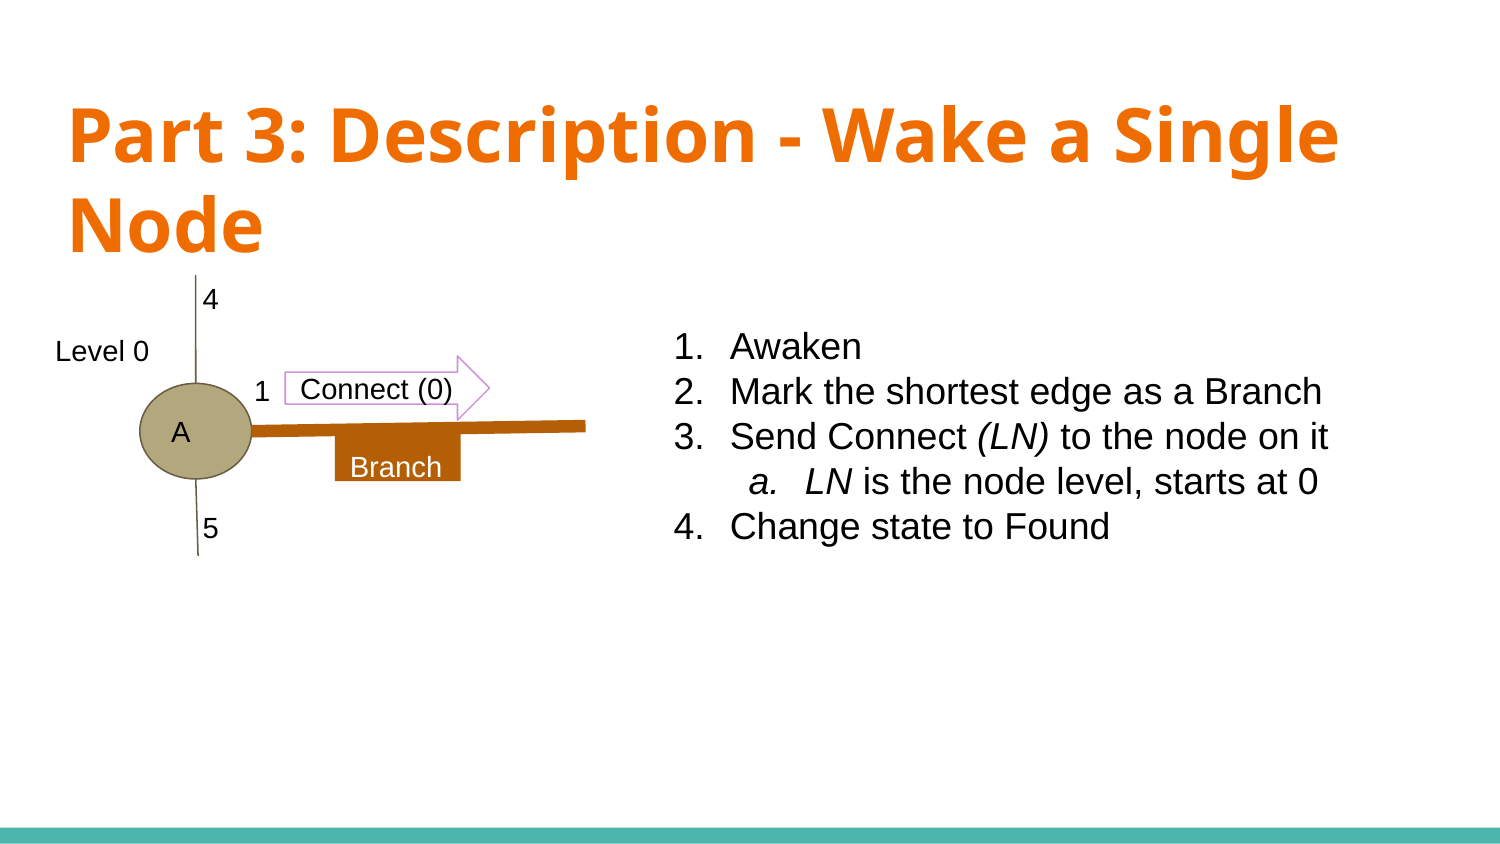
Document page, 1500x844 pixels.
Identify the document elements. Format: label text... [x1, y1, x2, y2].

title Part 3: Description - Wake a Single Node [51, 72, 1449, 189]
text_box 5 [187, 494, 270, 552]
text_box 1 [239, 357, 311, 410]
text_box A [139, 383, 252, 479]
text_box Level 0 [40, 317, 178, 371]
text_box Branch [334, 433, 461, 482]
text_box Connect (0) [285, 356, 490, 421]
text_box 4 [187, 265, 259, 323]
text_box Awaken Mark the shortest edge as a Branch Send Connect (LN) to the node on it LN is the node level, starts at 0 Change state to Found [639, 306, 1485, 758]
